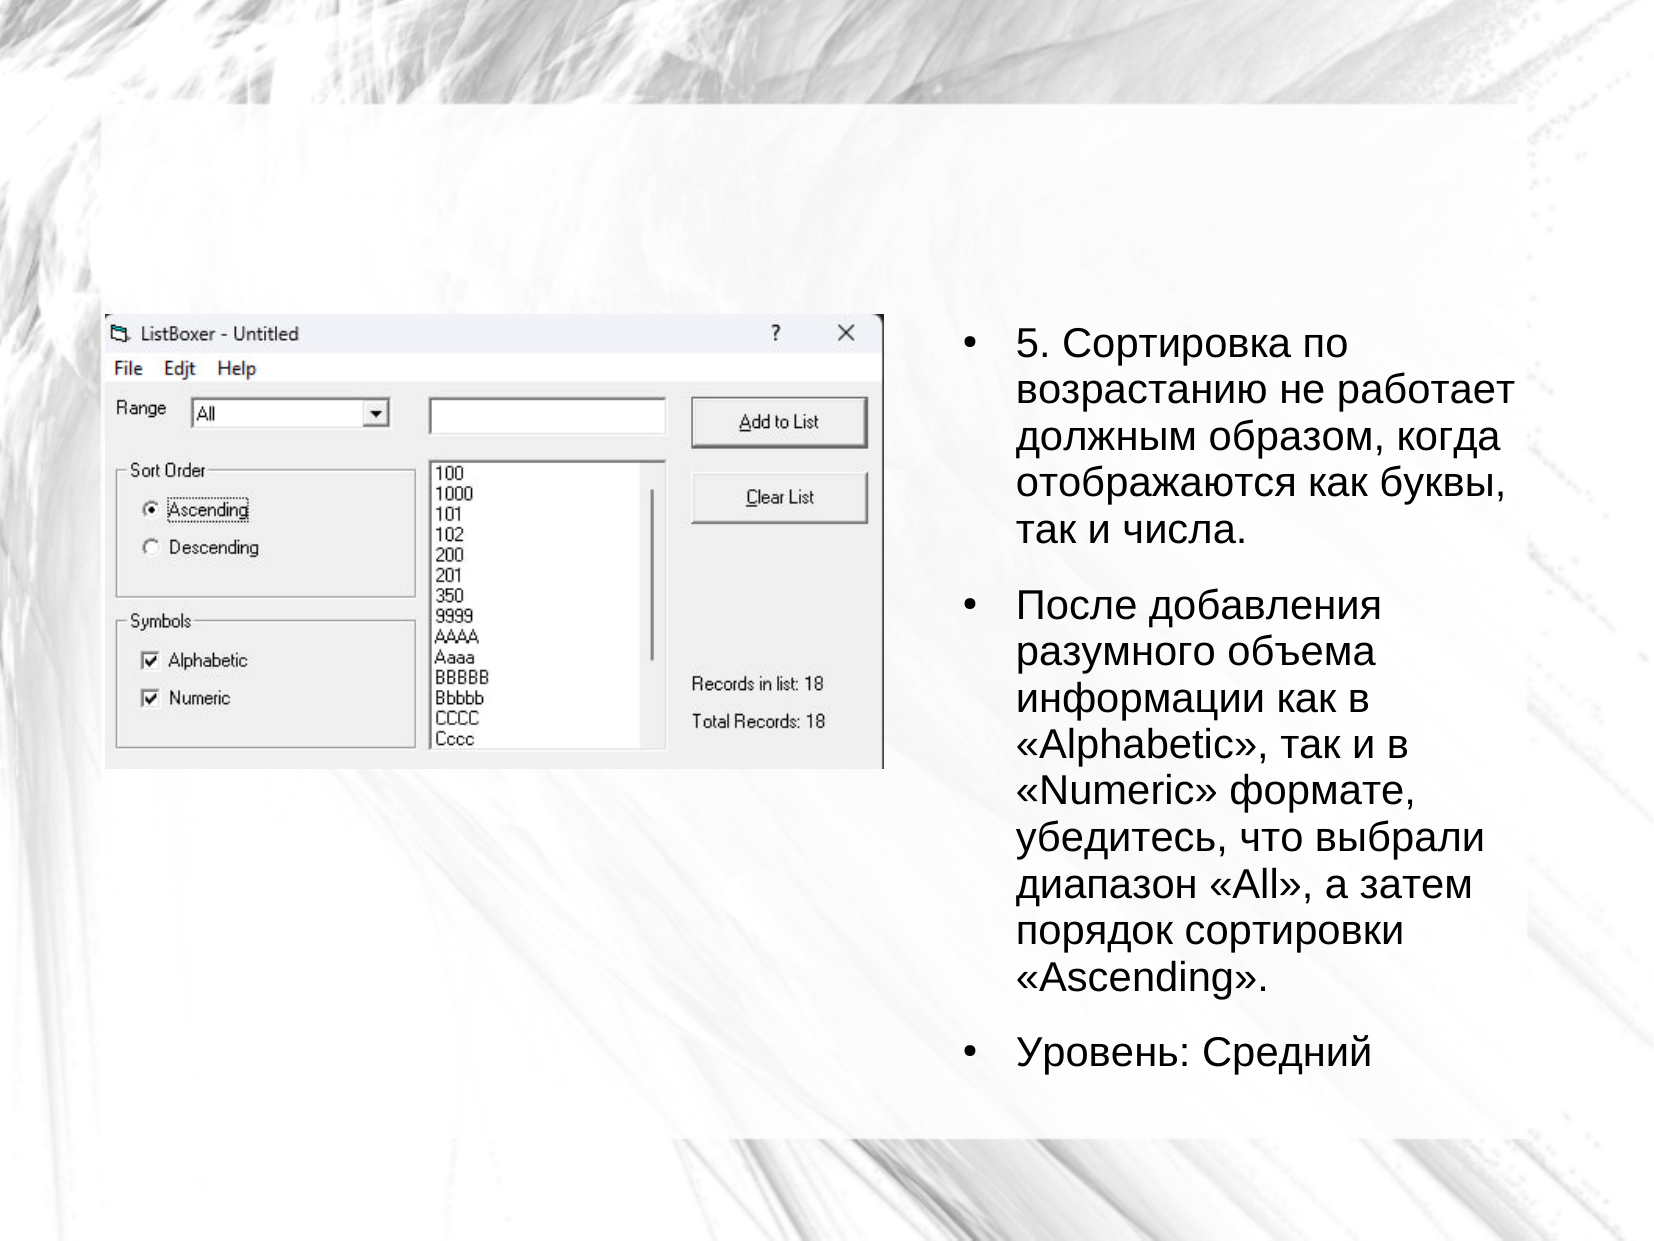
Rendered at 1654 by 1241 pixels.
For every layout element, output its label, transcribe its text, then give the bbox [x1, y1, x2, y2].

picture [0, 0, 1654, 1241]
list 5. Сортировка по возрастанию не работает должным образом, когда отображаются как буквы, так и числа. После добавления разумного объема информации как в «Аlphabetic», так и в «Numeric» формате, убедитесь, что выбрали диапазон «All», а затем порядок сортировки «Ascending». Уровень: Средний [945, 319, 1571, 1126]
